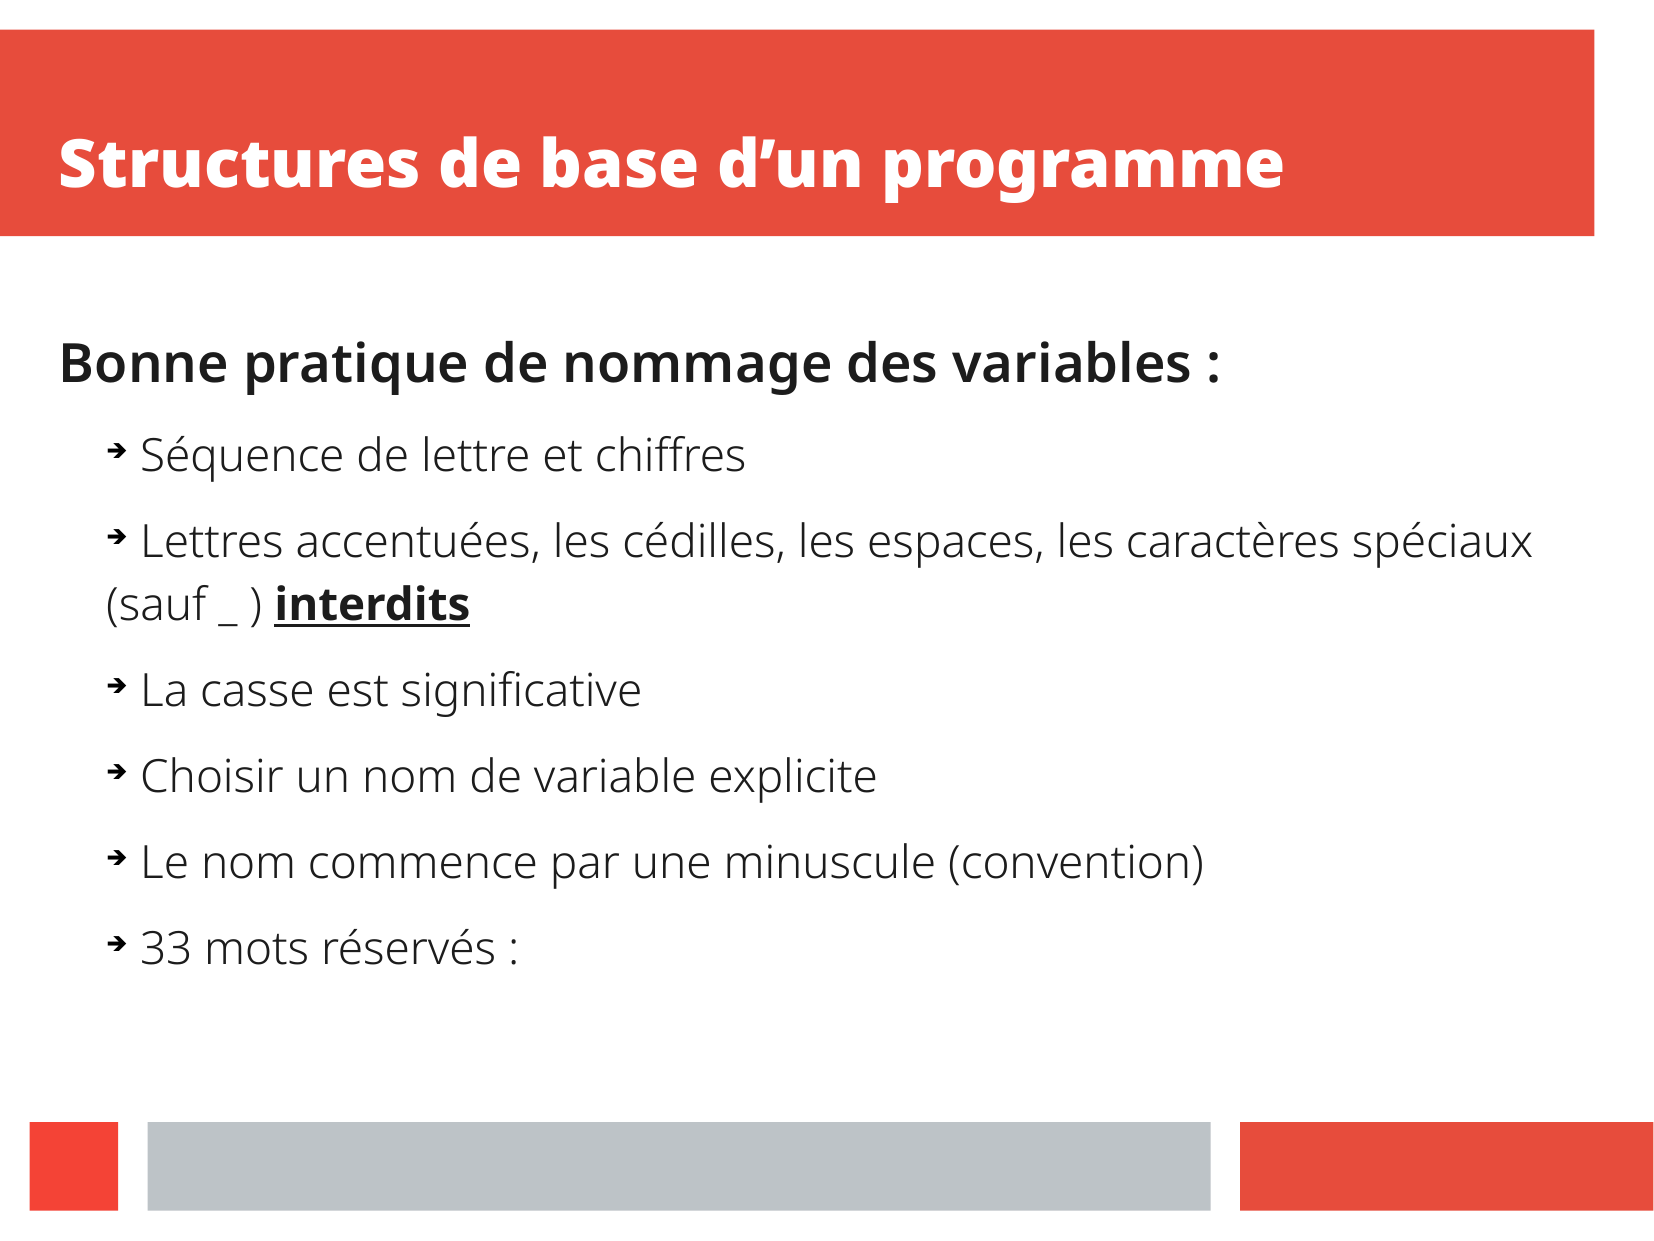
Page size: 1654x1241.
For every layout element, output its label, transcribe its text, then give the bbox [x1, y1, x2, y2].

list Bonne pratique de nommage des variables : Séquence de lettre et chiffres Lettres accentuées, les cédilles, les espaces, les caractères spéciaux (sauf _ ) interdits La casse est significative Choisir un nom de variable explicite Le nom commence par une minuscule (convention) 33 mots réservés : [59, 324, 1565, 1093]
title Structures de base d’un programme [59, 59, 1595, 207]
